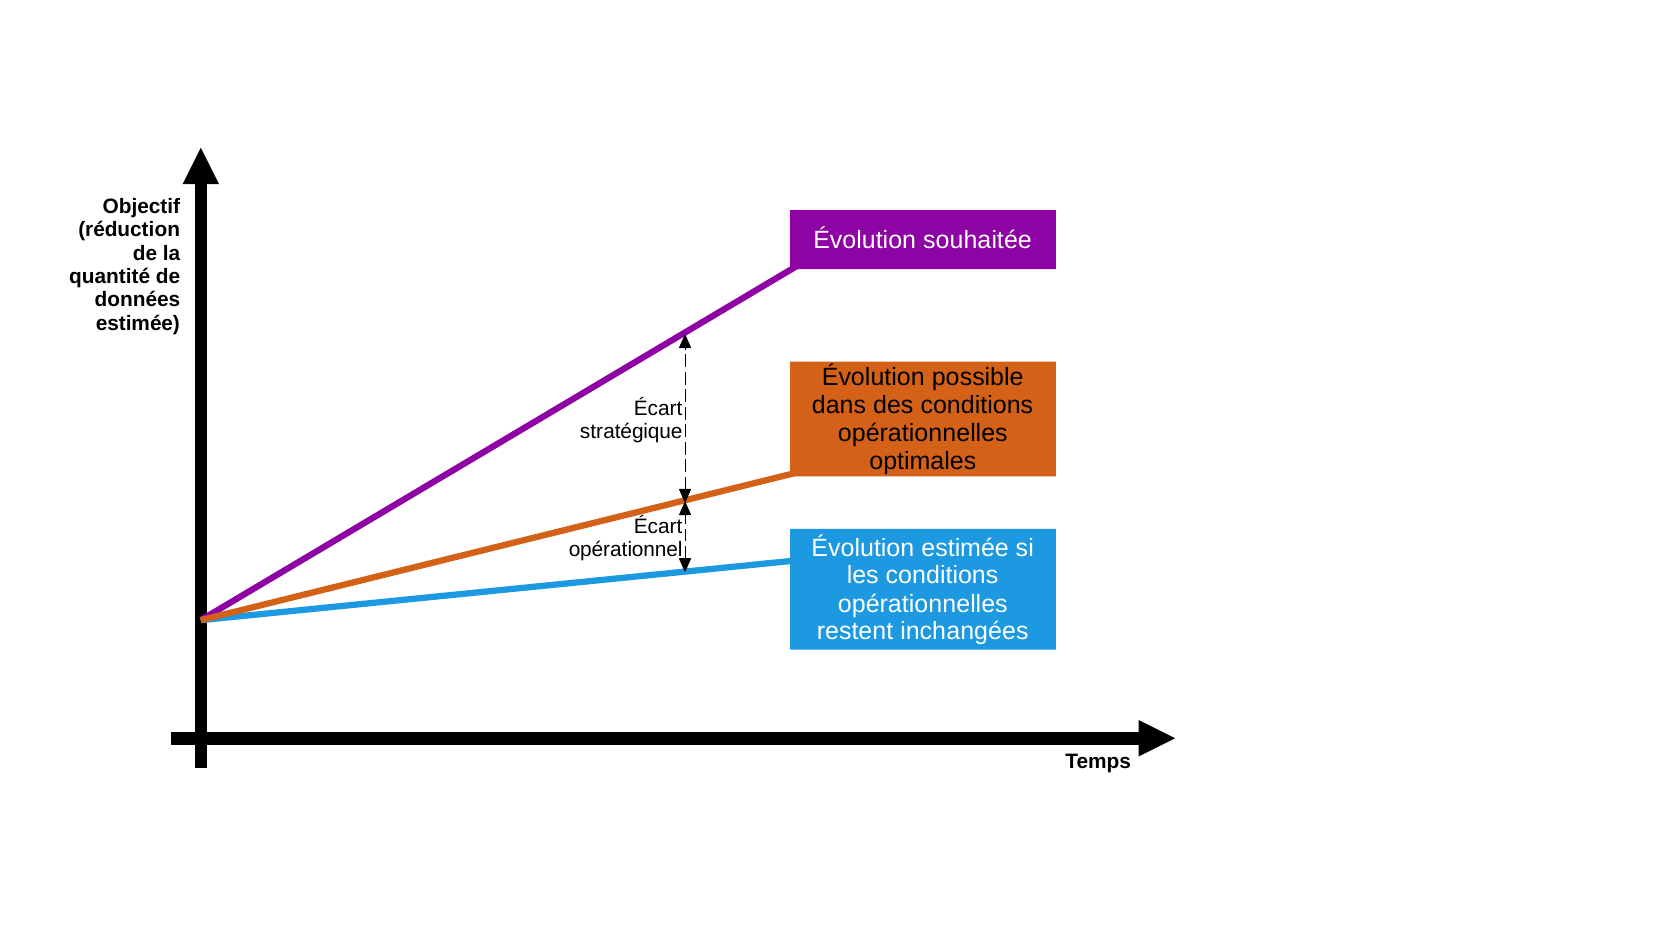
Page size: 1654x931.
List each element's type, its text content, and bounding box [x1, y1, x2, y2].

text_box Écart stratégique [519, 389, 698, 451]
text_box Évolution estimée si les conditions opérationnelles restent inchangées [790, 528, 1056, 650]
text_box Écart opérationnel [519, 507, 698, 569]
text_box Objectif (réduction de la quantité de données estimée) [47, 187, 195, 342]
text_box Évolution souhaitée [790, 210, 1056, 270]
text_box Temps [998, 742, 1146, 781]
text_box Évolution possible dans des conditions opérationnelles optimales [790, 361, 1056, 477]
